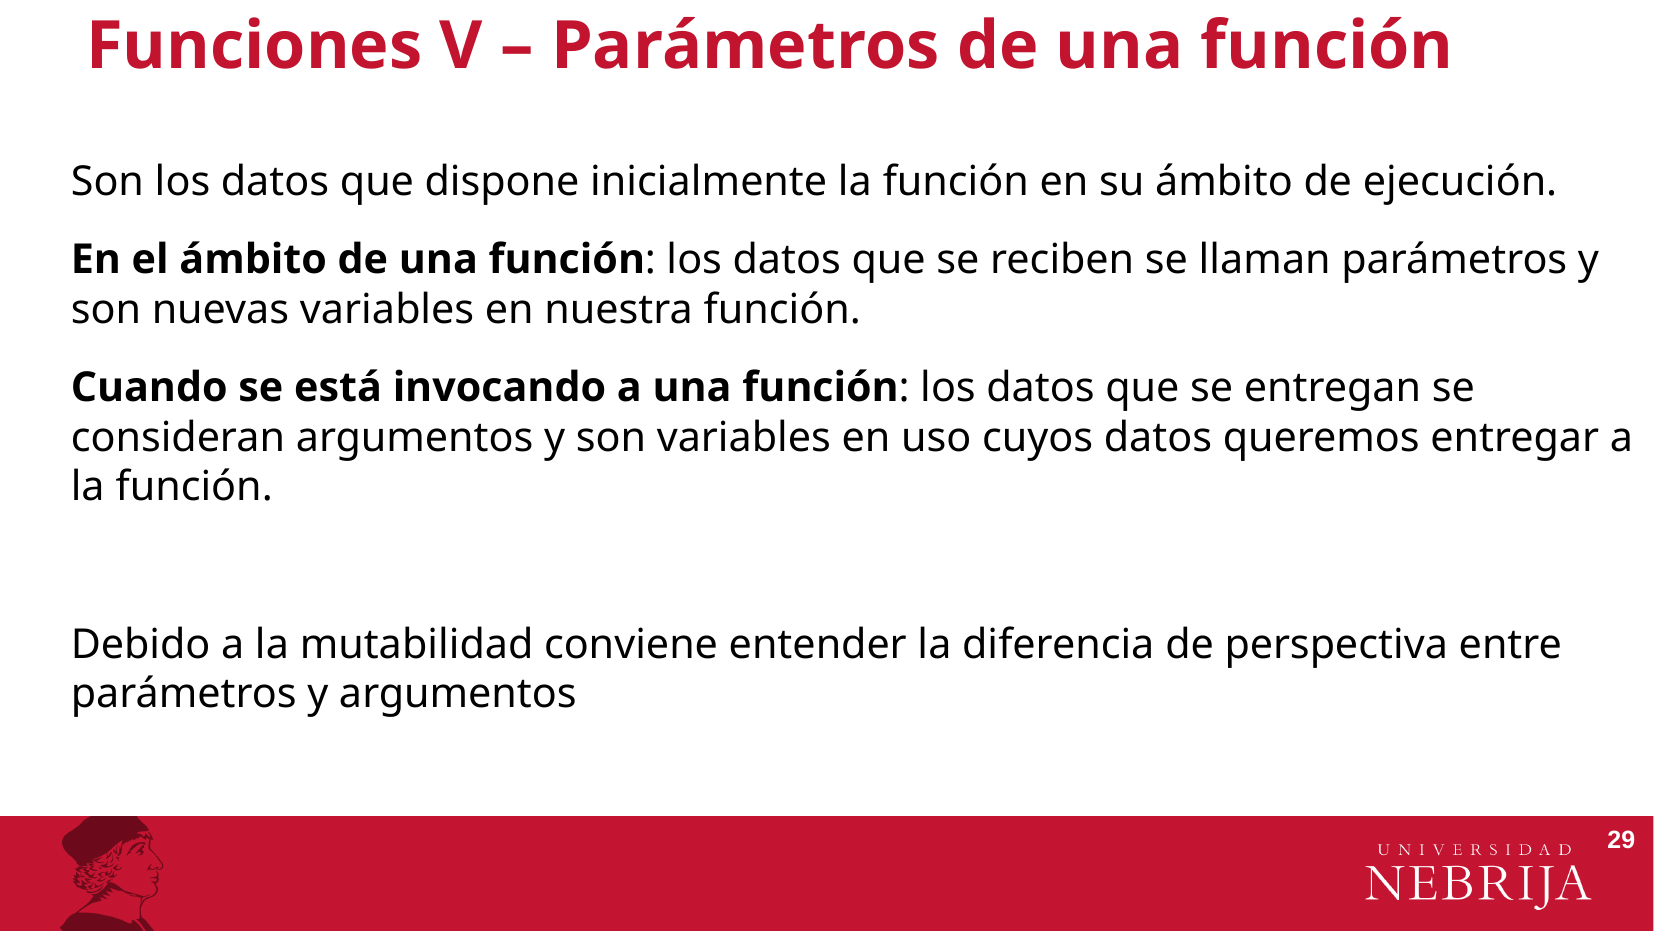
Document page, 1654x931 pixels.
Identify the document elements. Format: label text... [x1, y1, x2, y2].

picture [0, 826, 1654, 931]
list Son los datos que dispone inicialmente la función en su ámbito de ejecución. En el ámbito de una función: los datos que se reciben se llaman parámetros y son nuevas variables en nuestra función. Cuando se está invocando a una función: los datos que se entregan se consideran argumentos y son variables en uso cuyos datos queremos entregar a la función. Debido a la mutabilidad conviene entender la diferencia de perspectiva entre parámetros y argumentos [0, 75, 1654, 826]
text_box Funciones V – Parámetros de una función [0, 3, 1650, 75]
